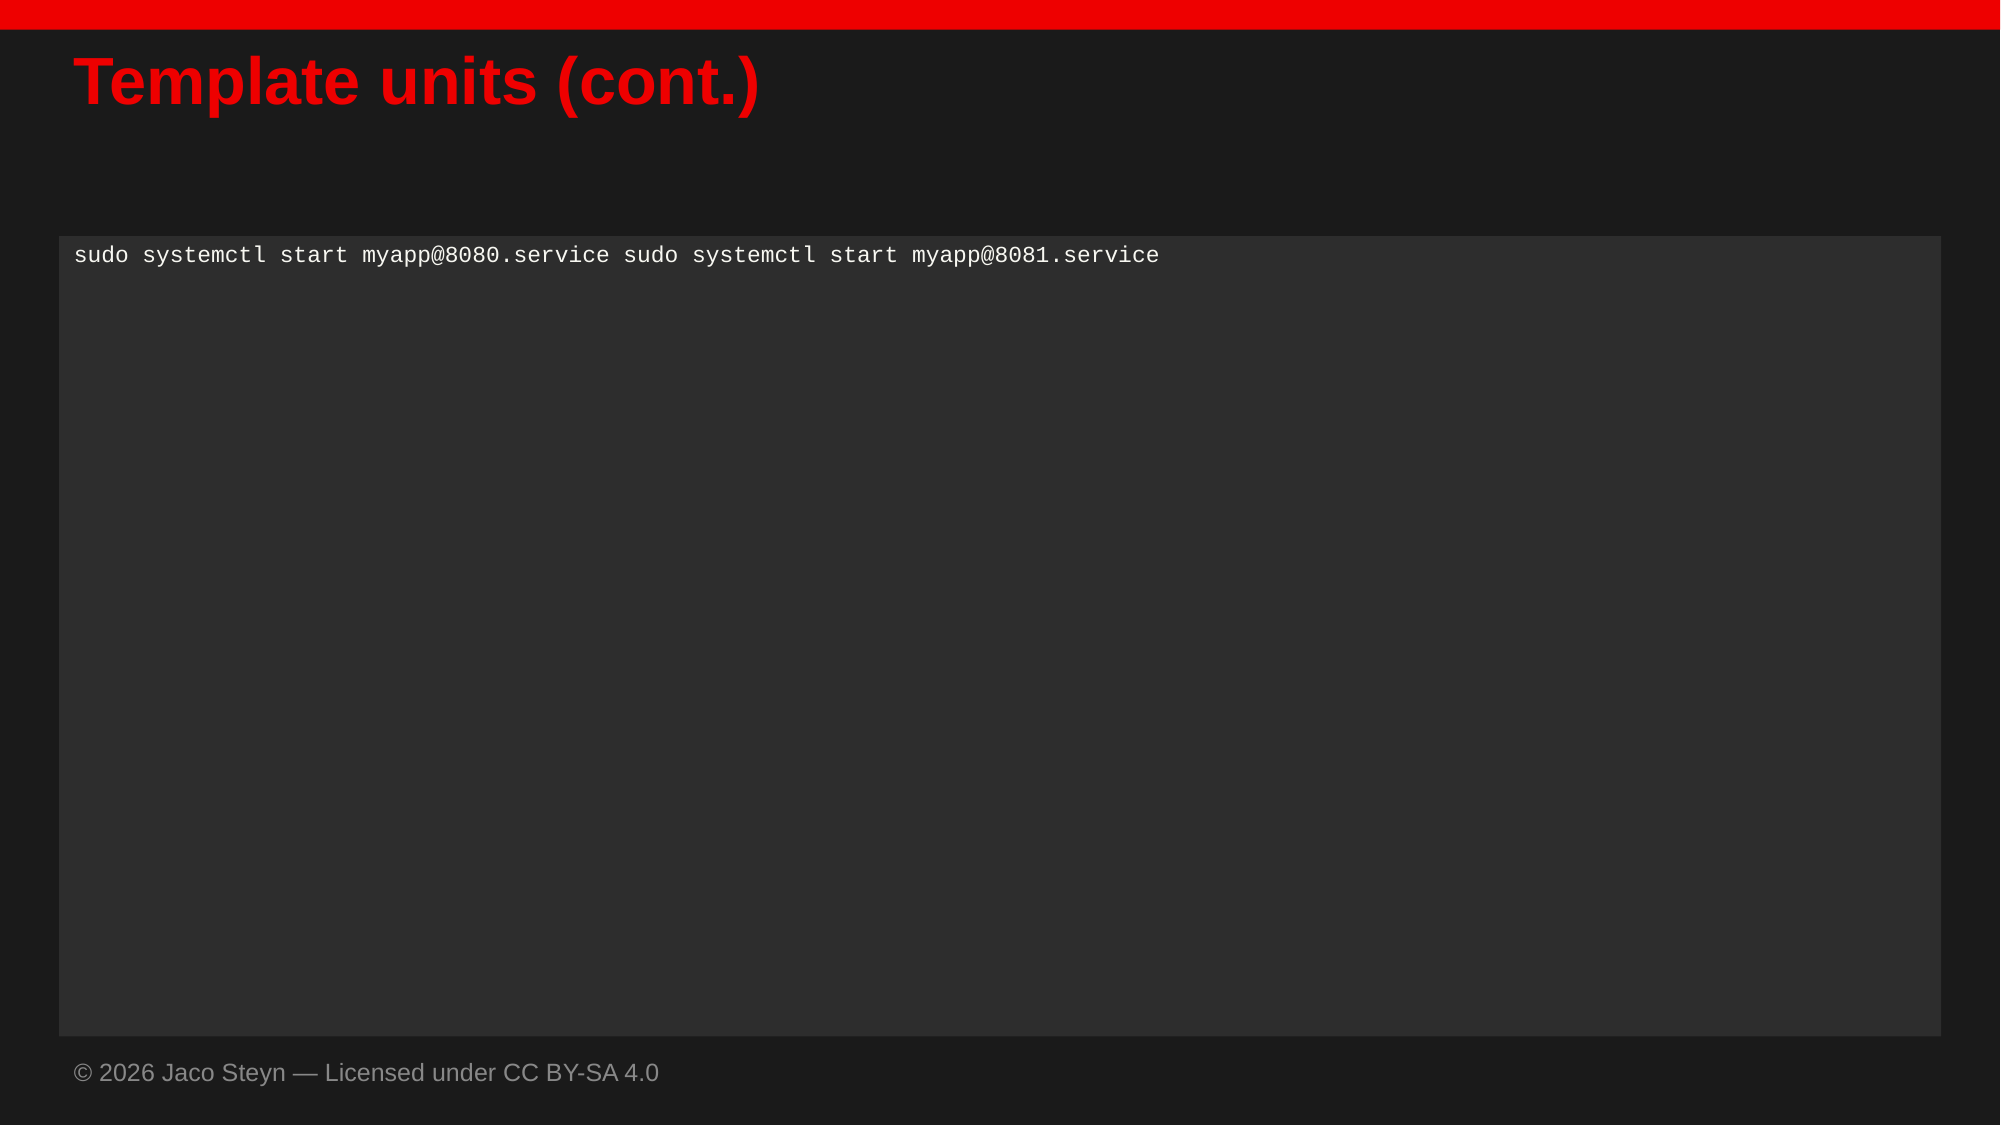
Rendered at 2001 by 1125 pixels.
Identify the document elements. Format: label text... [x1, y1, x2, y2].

text_box Template units (cont.) [59, 36, 1942, 208]
text_box sudo systemctl start myapp@8080.service sudo systemctl start myapp@8081.service [59, 236, 1942, 1037]
text_box [0, 0, 2001, 30]
text_box © 2026 Jaco Steyn — Licensed under CC BY-SA 4.0 [59, 1051, 1942, 1093]
